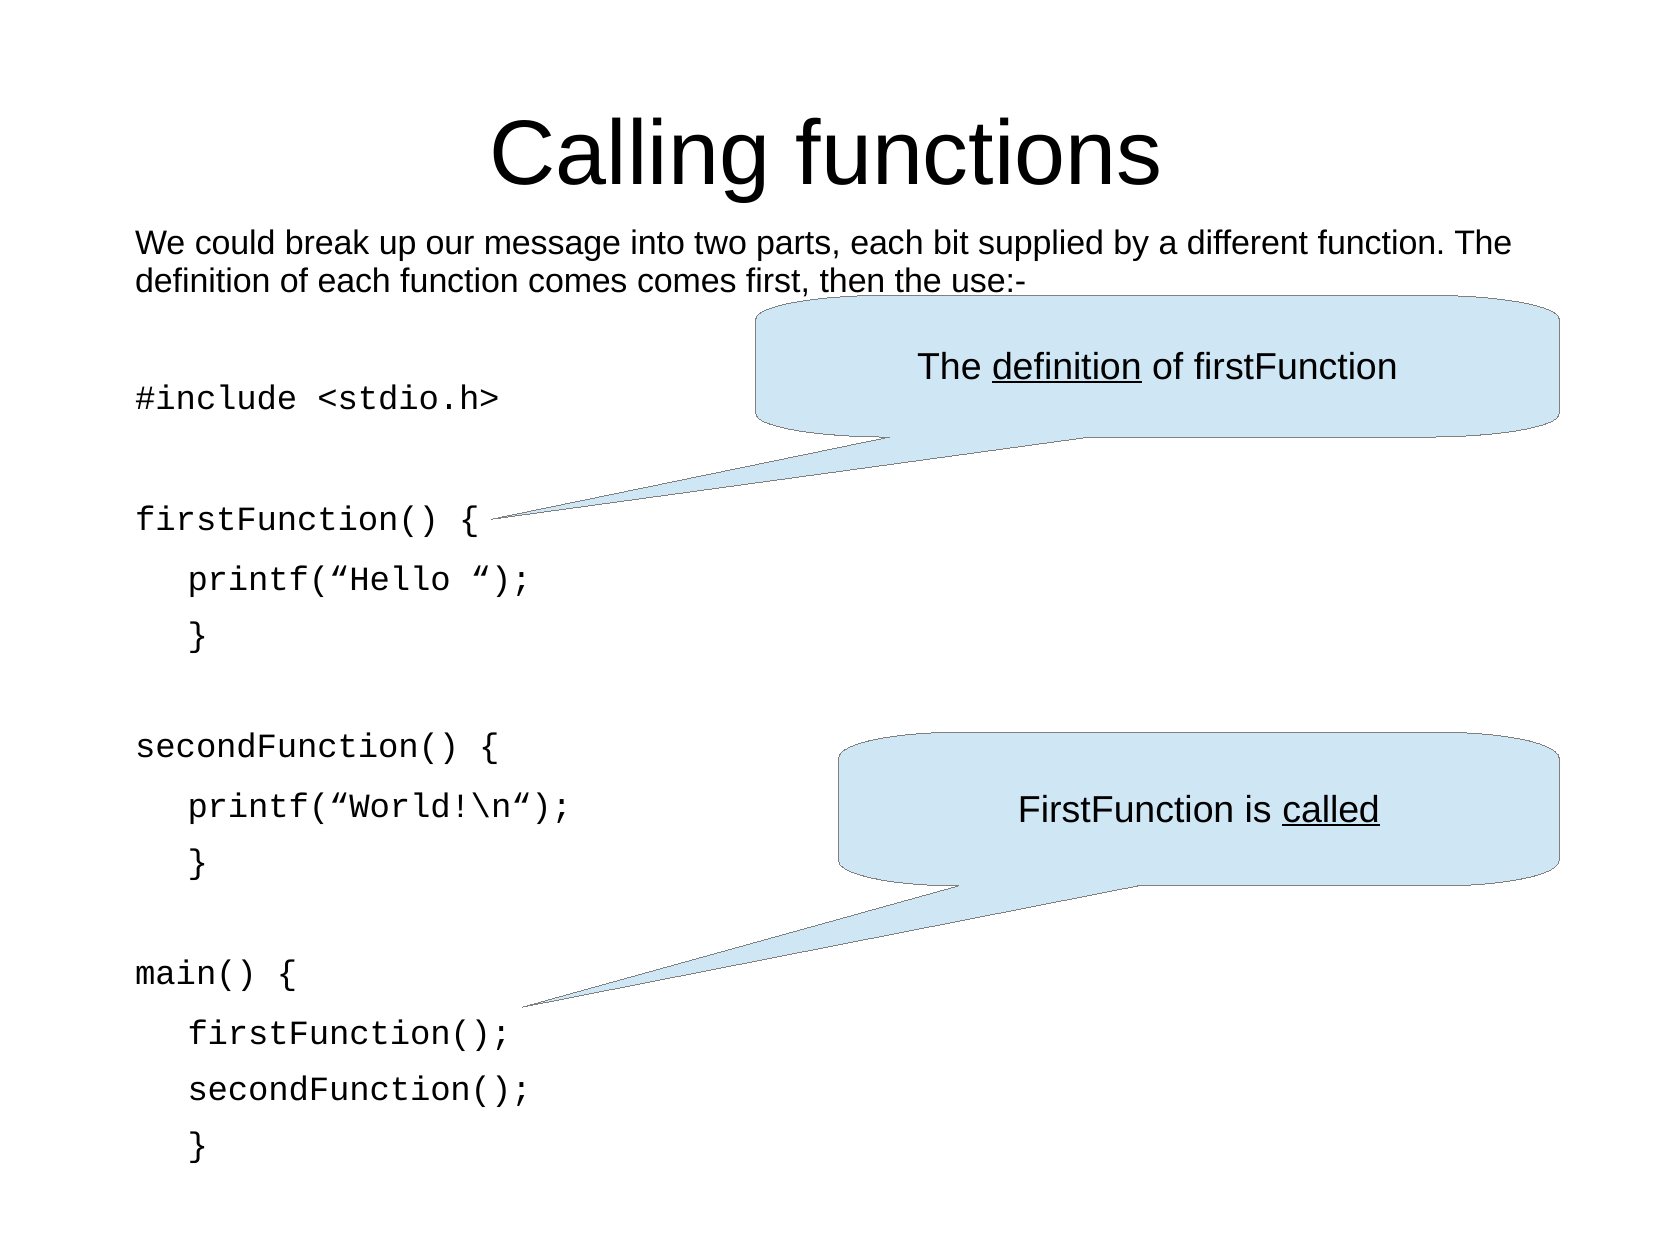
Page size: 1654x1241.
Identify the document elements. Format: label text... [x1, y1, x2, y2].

list We could break up our message into two parts, each bit supplied by a different function. The definition of each function comes comes first, then the use:- #include <stdio.h> firstFunction() { printf(“Hello “); } secondFunction() { printf(“World!\n“); } main() { firstFunction(); secondFunction(); } [82, 224, 1538, 1170]
text_box The definition of firstFunction [491, 295, 1560, 520]
title Calling functions [82, 49, 1571, 257]
text_box FirstFunction is called [522, 732, 1560, 1008]
